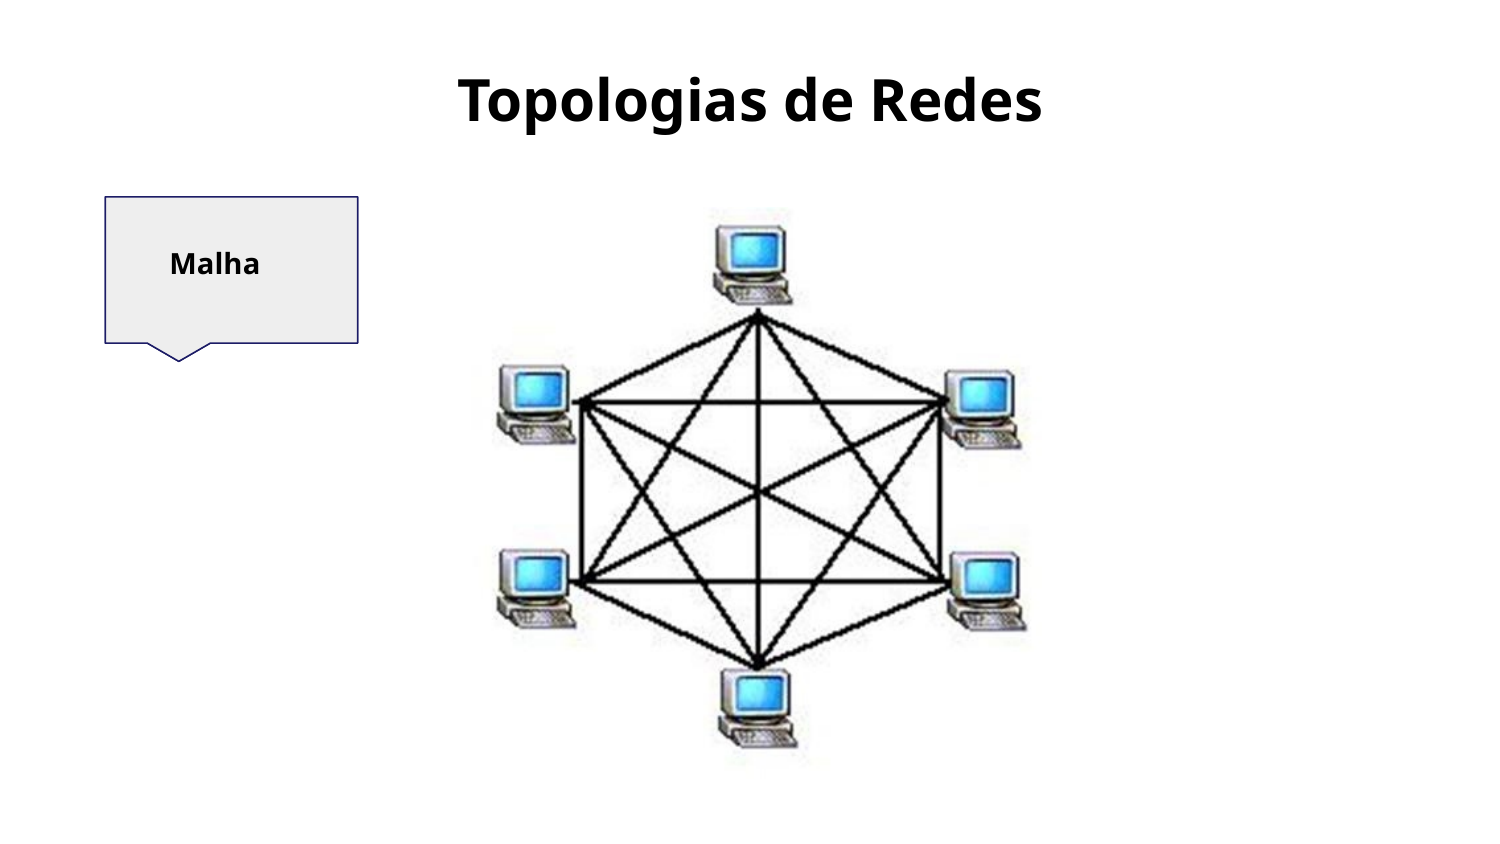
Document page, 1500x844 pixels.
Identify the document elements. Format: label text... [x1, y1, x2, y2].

text_box Malha [169, 248, 378, 279]
title Topologias de Redes [75, 48, 1426, 142]
text_box [105, 196, 358, 362]
picture [471, 207, 1063, 792]
